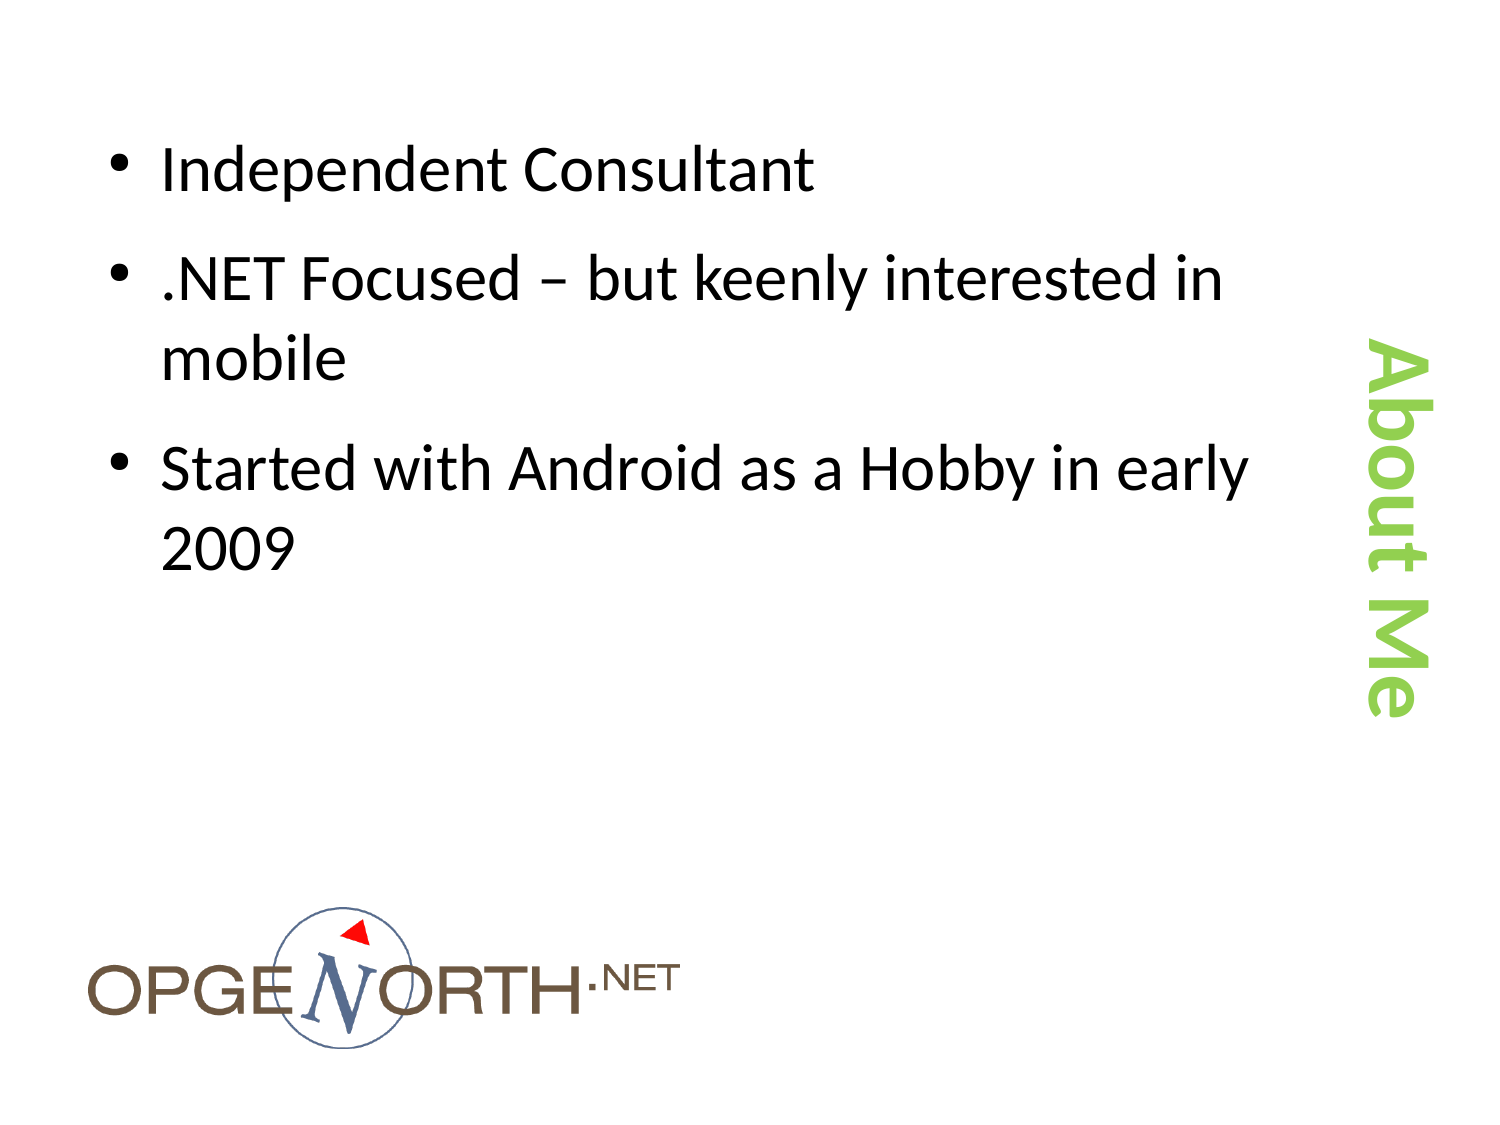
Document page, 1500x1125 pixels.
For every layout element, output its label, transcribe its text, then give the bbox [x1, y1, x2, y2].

title About Me [1312, 116, 1500, 944]
list Independent Consultant .NET Focused – but keenly interested in mobile Started with Android as a Hobby in early 2009 [75, 116, 1306, 1005]
picture [88, 907, 680, 1049]
